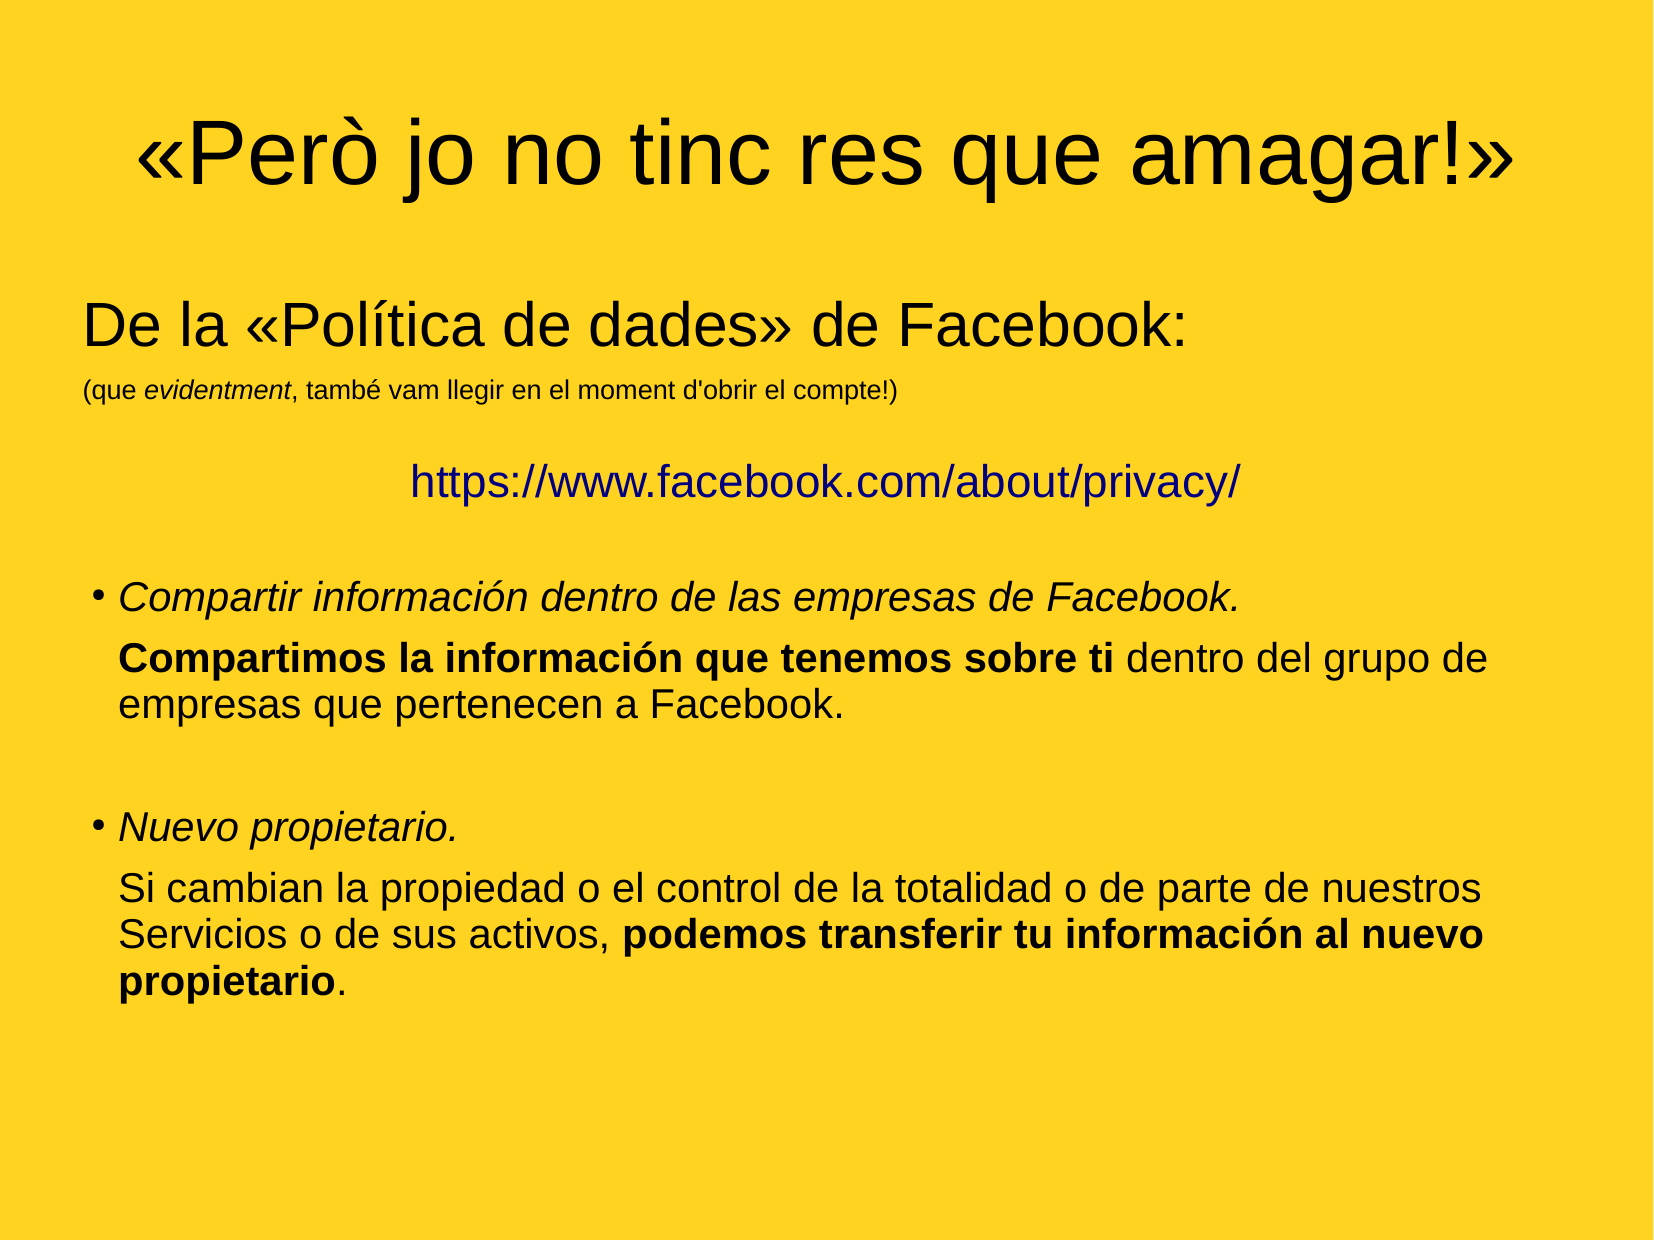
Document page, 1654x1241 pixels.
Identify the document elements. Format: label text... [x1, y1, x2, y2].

title «Però jo no tinc res que amagar!» [82, 49, 1571, 257]
list De la «Política de dades» de Facebook: (que evidentment, també vam llegir en el moment d'obrir el compte!) https://www.facebook.com/about/privacy/ Compartir información dentro de las empresas de Facebook. Compartimos la información que tenemos sobre ti dentro del grupo de empresas que pertenecen a Facebook. Nuevo propietario. Si cambian la propiedad o el control de la totalidad o de parte de nuestros Servicios o de sus activos, podemos transferir tu información al nuevo propietario. [82, 290, 1571, 1010]
